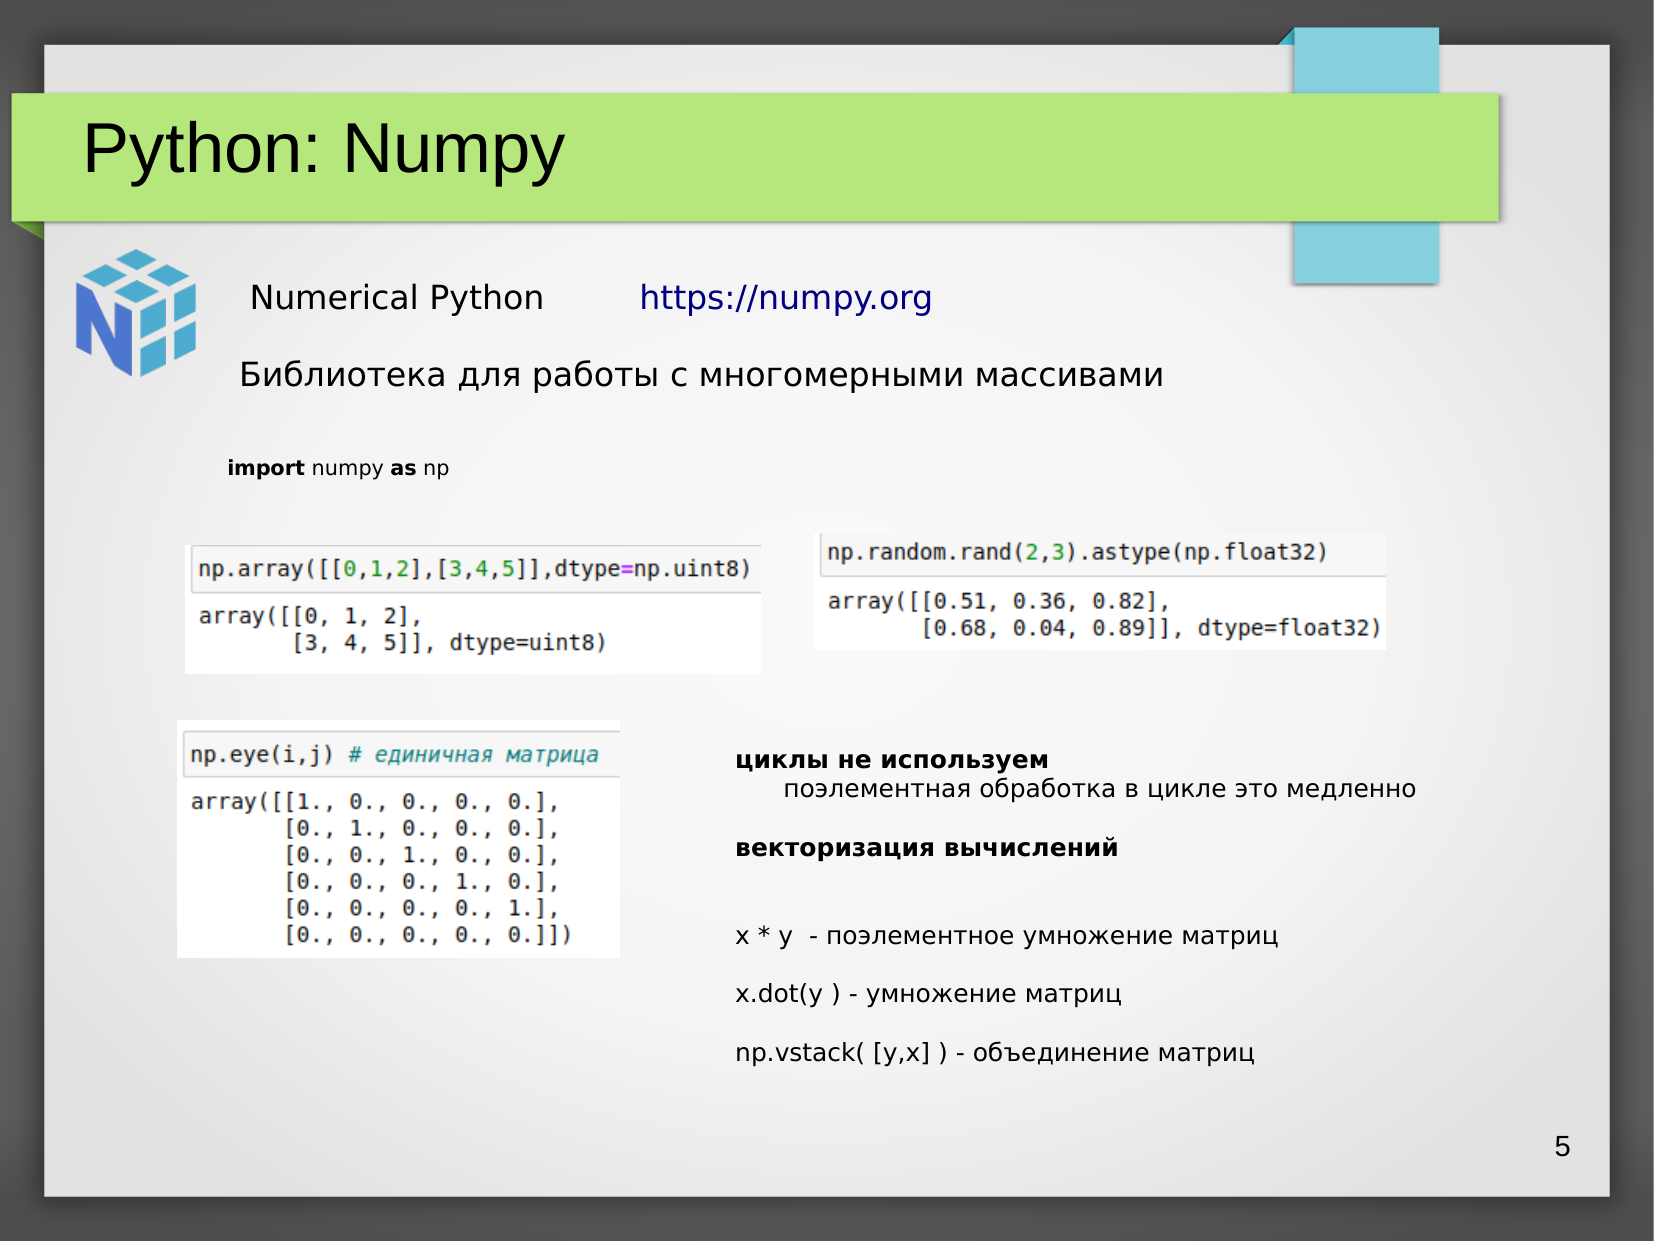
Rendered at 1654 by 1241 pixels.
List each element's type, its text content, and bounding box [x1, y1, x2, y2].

title Python: Numpy [82, 106, 1264, 189]
text_box Numerical Python https://numpy.org Библиотека для работы с многомерными массивами [224, 271, 1323, 449]
text_box циклы не используем поэлементная обработка в цикле это медленно векторизация вычислений x * y - поэлементное умножение матриц x.dot(y ) - умножение матриц np.vstack( [y,x] ) - объединение матриц [720, 737, 1573, 1075]
text_box import numpy as np [212, 448, 591, 497]
picture [0, 0, 1654, 1241]
